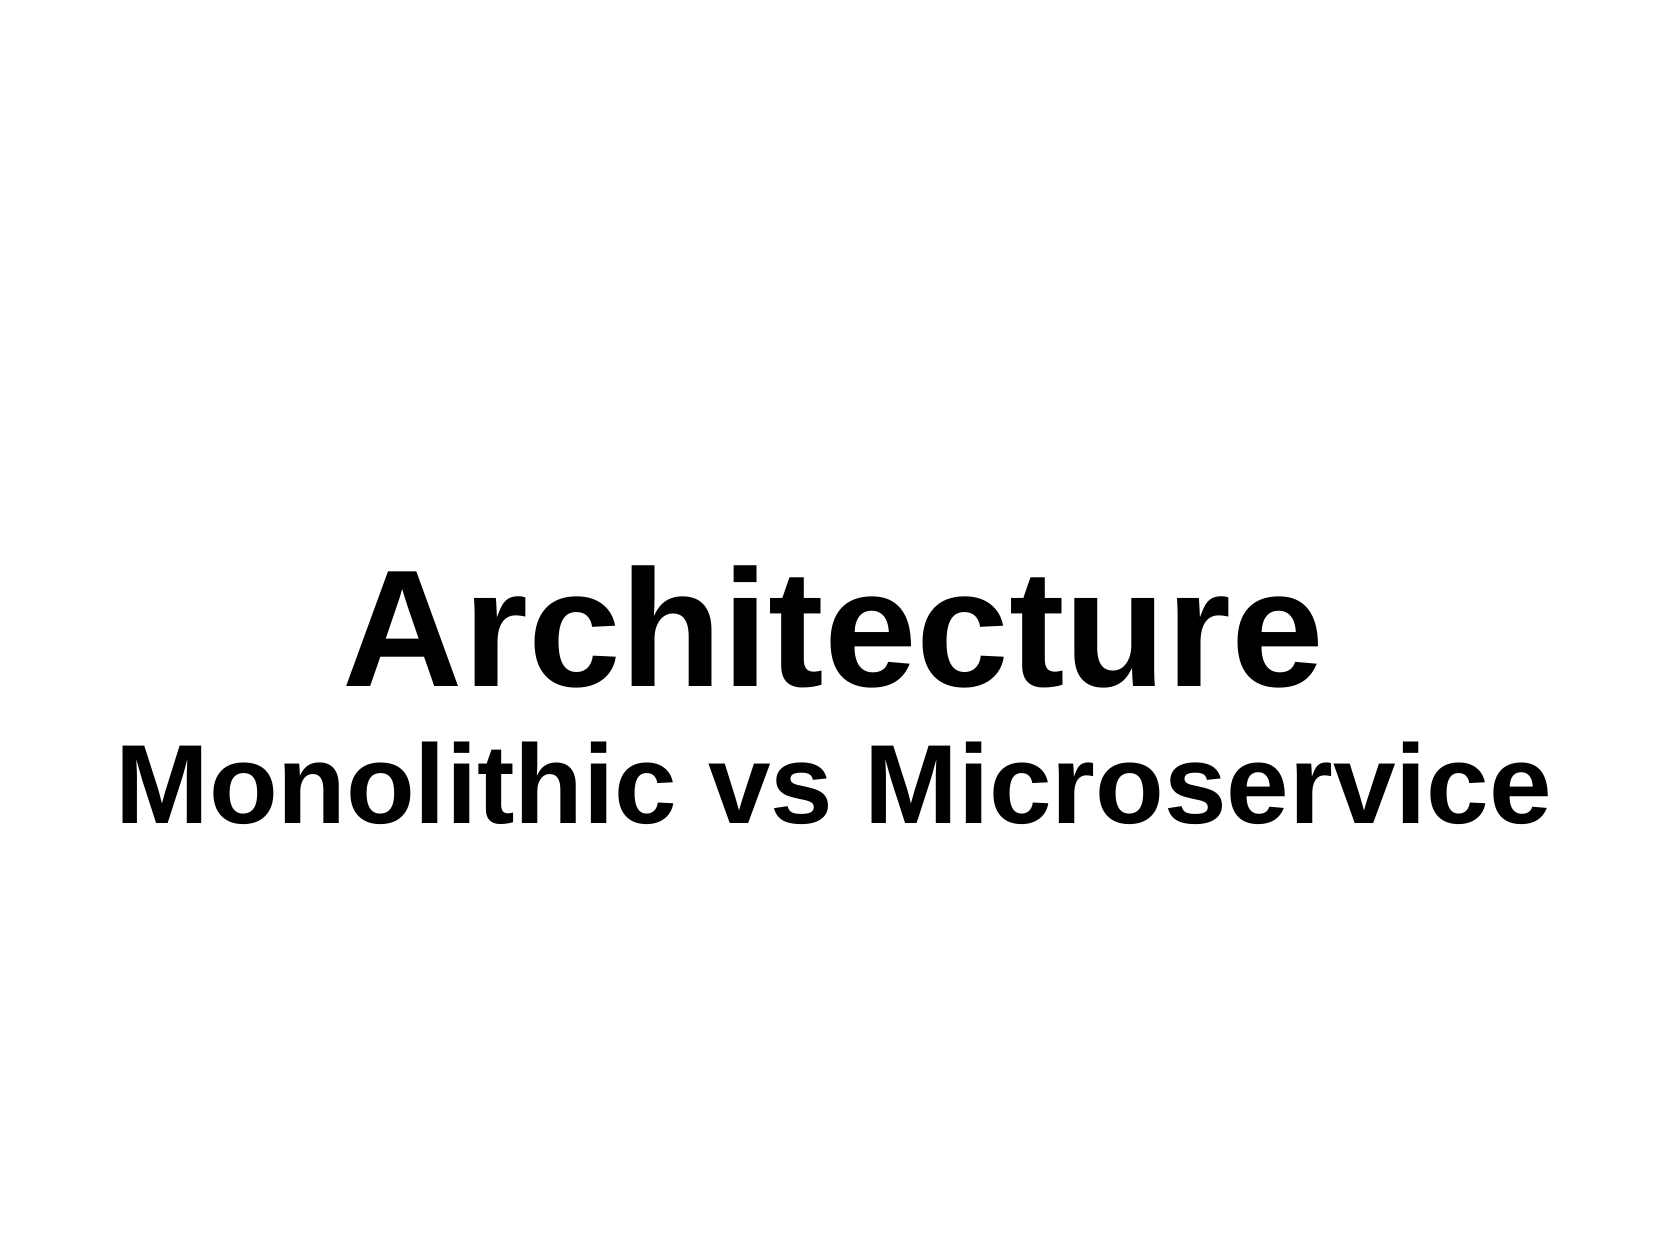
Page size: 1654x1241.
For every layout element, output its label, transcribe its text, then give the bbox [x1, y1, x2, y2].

title Architecture Monolithic vs Microservice [90, 535, 1579, 848]
